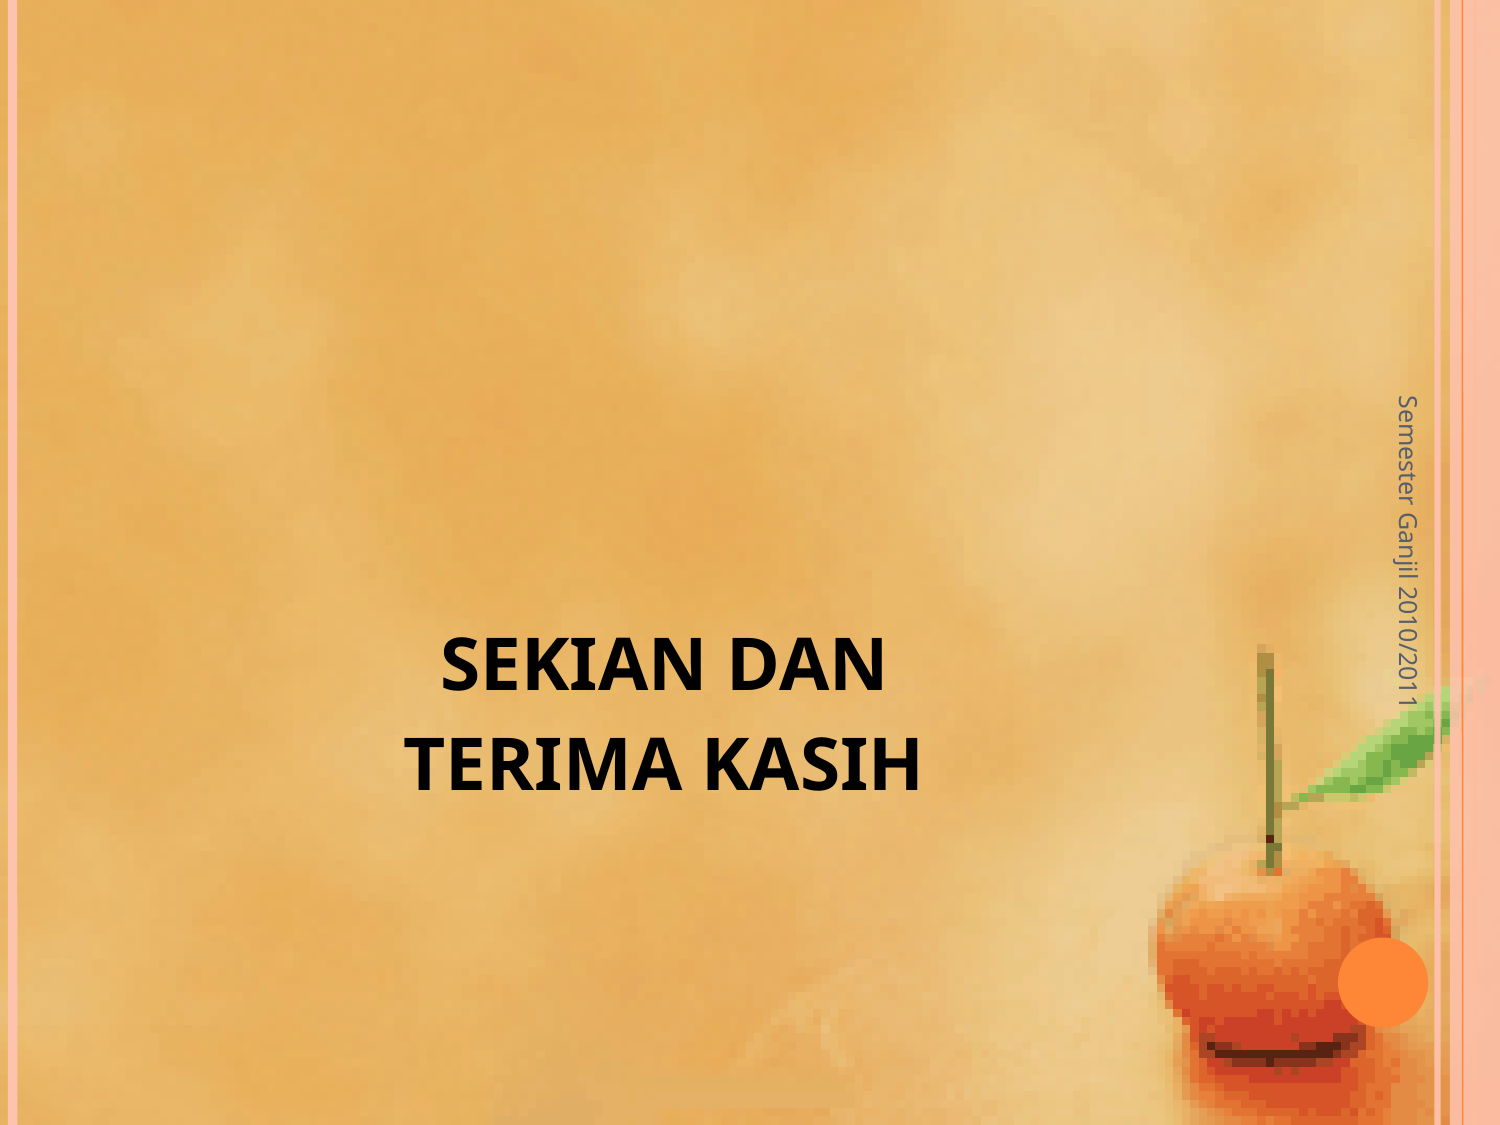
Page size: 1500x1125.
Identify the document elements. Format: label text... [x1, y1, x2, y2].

text_box Semester Ganjil 2010/2011 [1379, 380, 1440, 906]
list SEKIAN DAN TERIMA KASIH [29, 609, 1255, 816]
